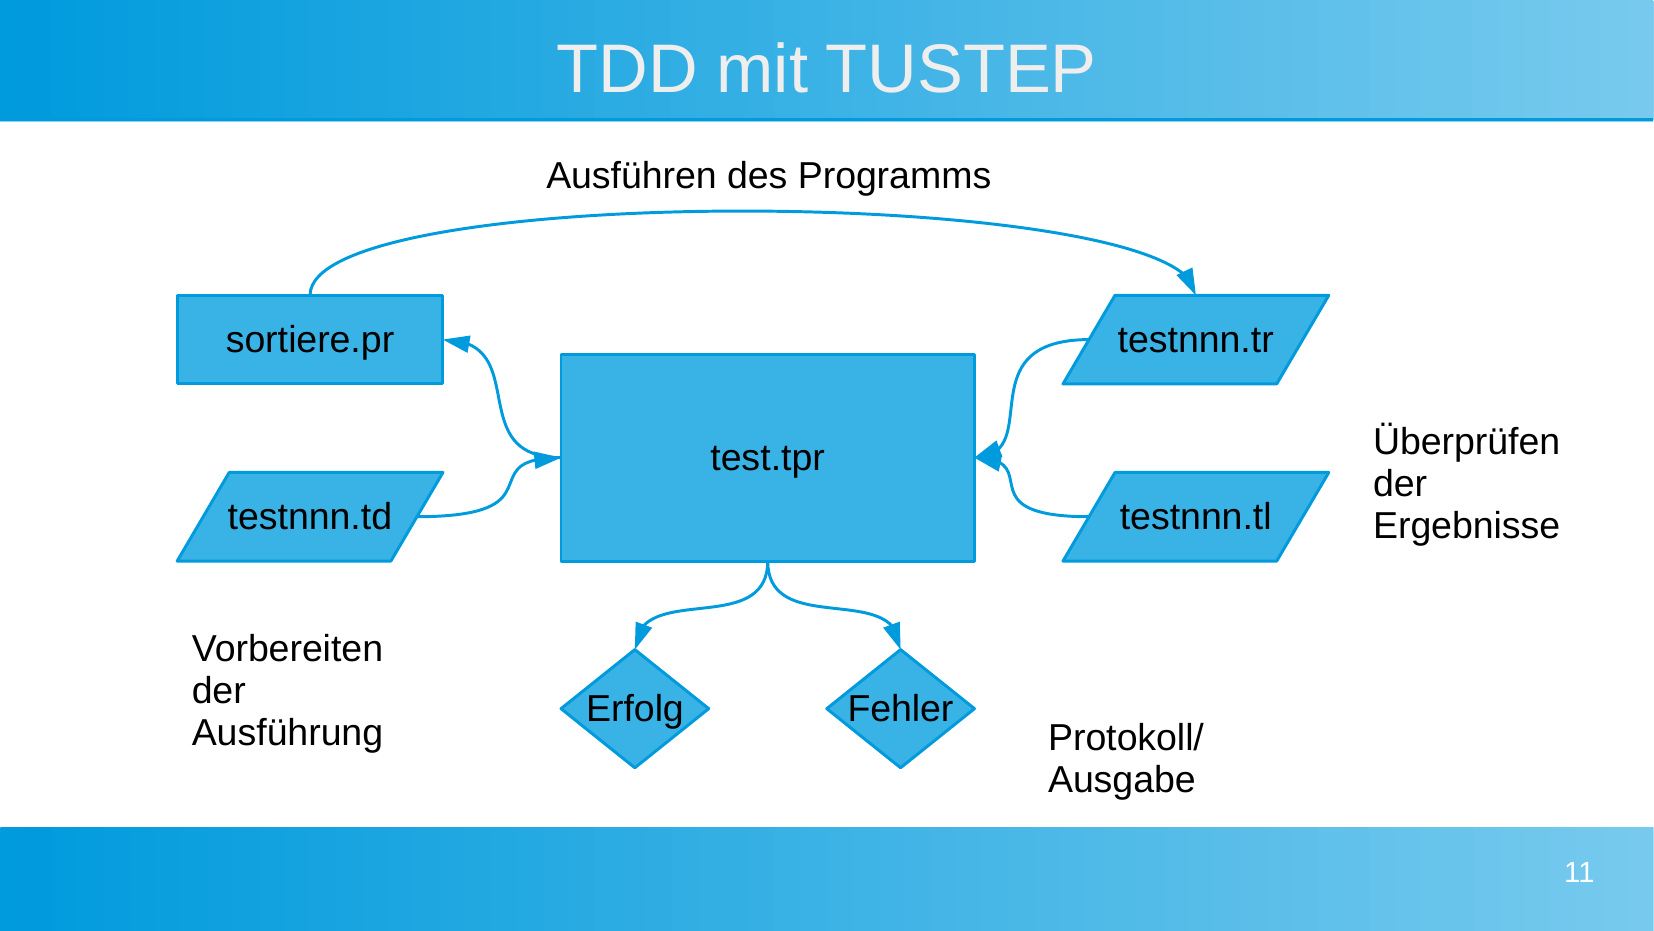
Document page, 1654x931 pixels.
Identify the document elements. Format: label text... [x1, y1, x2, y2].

picture [1034, 232, 1063, 237]
text_box Fehler [826, 649, 975, 768]
picture [443, 223, 531, 235]
text_box Vorbereiten der Ausführung [177, 620, 414, 761]
text_box Überprüfen der Ergebnisse [1358, 413, 1625, 555]
text_box test.tpr [561, 354, 975, 562]
text_box testnnn.tr [1062, 295, 1329, 384]
title TDD mit TUSTEP [59, 29, 1595, 108]
text_box Ausführen des Programms [531, 147, 1034, 247]
text_box testnnn.td [177, 472, 443, 562]
text_box sortiere.pr [177, 295, 443, 384]
text_box Erfolg [561, 650, 709, 768]
text_box Protokoll/Ausgabe [1033, 708, 1329, 808]
text_box testnnn.tl [1062, 472, 1329, 562]
